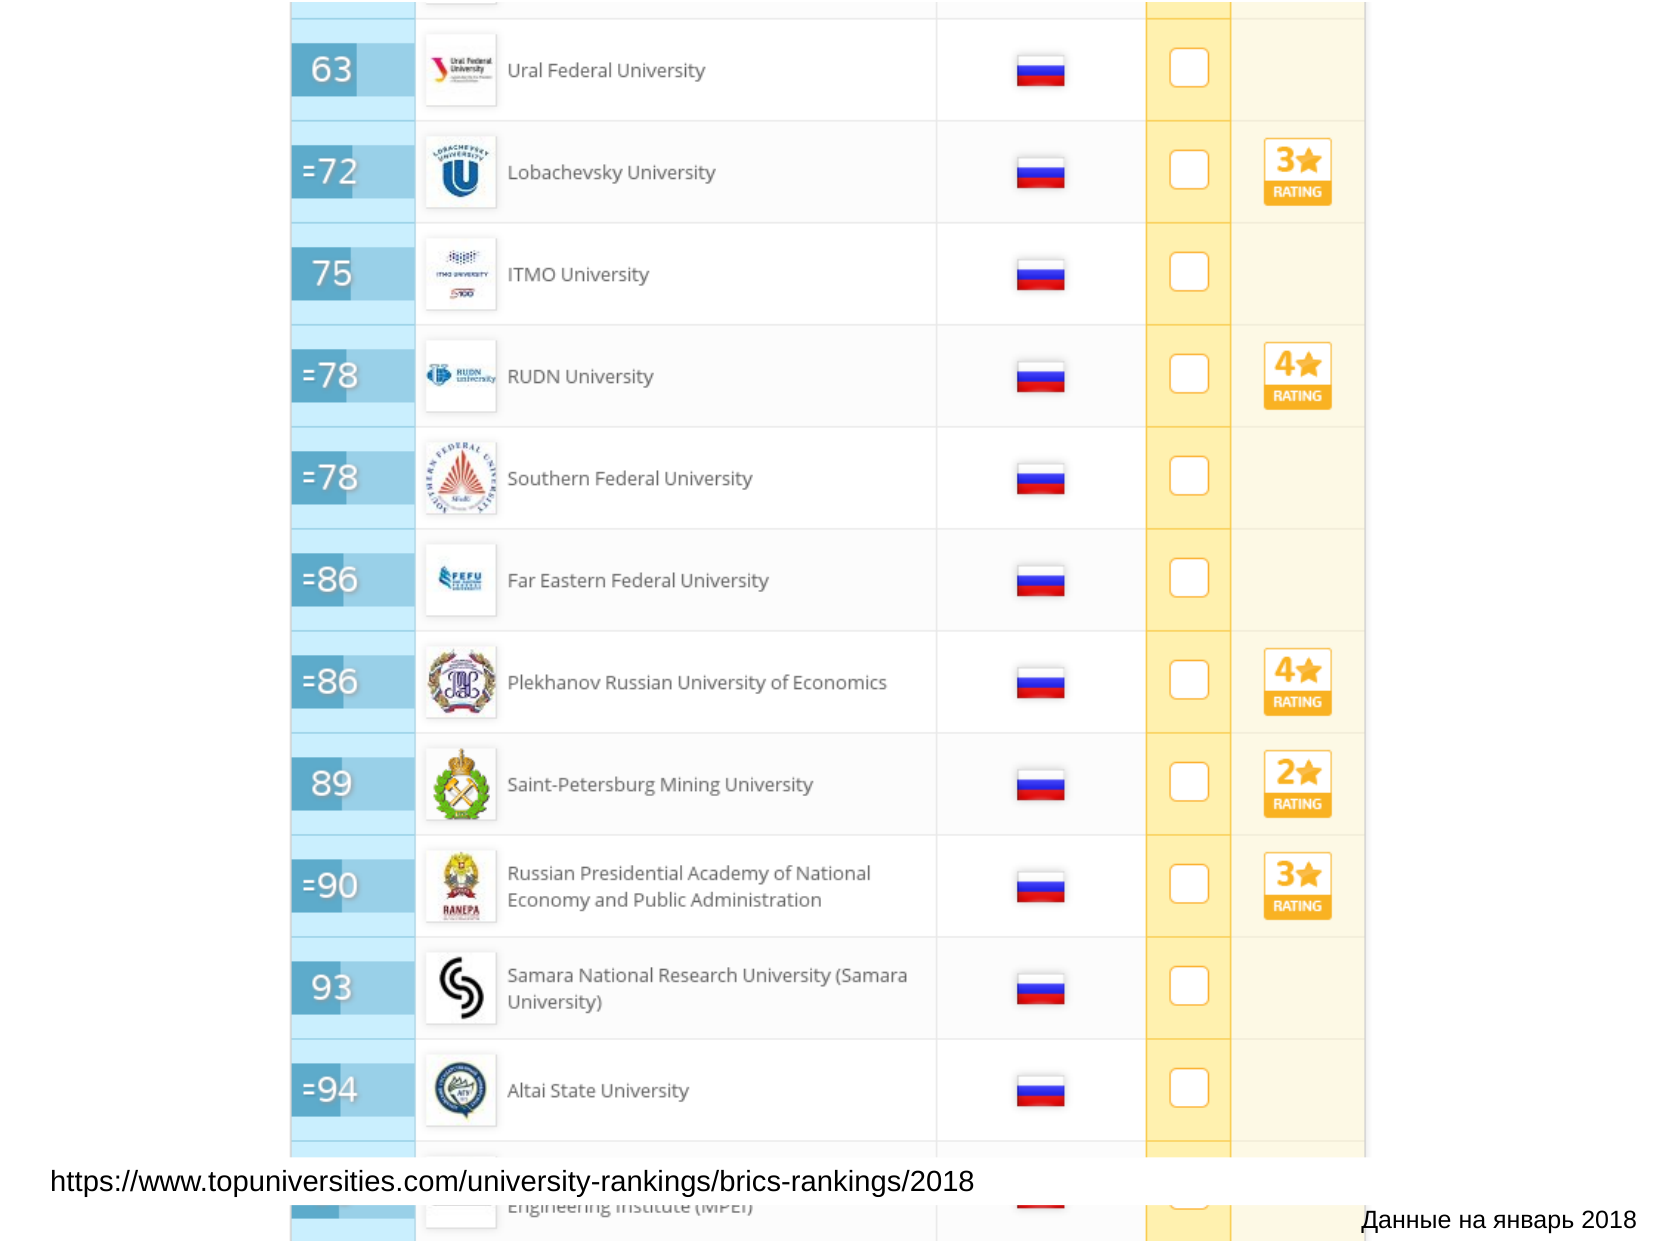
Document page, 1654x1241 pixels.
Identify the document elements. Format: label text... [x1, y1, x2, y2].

picture [289, 2, 1372, 1157]
text_box https://www.topuniversities.com/university-rankings/brics-rankings/2018 [35, 1157, 1595, 1206]
picture [289, 1206, 1346, 1241]
text_box Данные на январь 2018 [1346, 1198, 1654, 1241]
